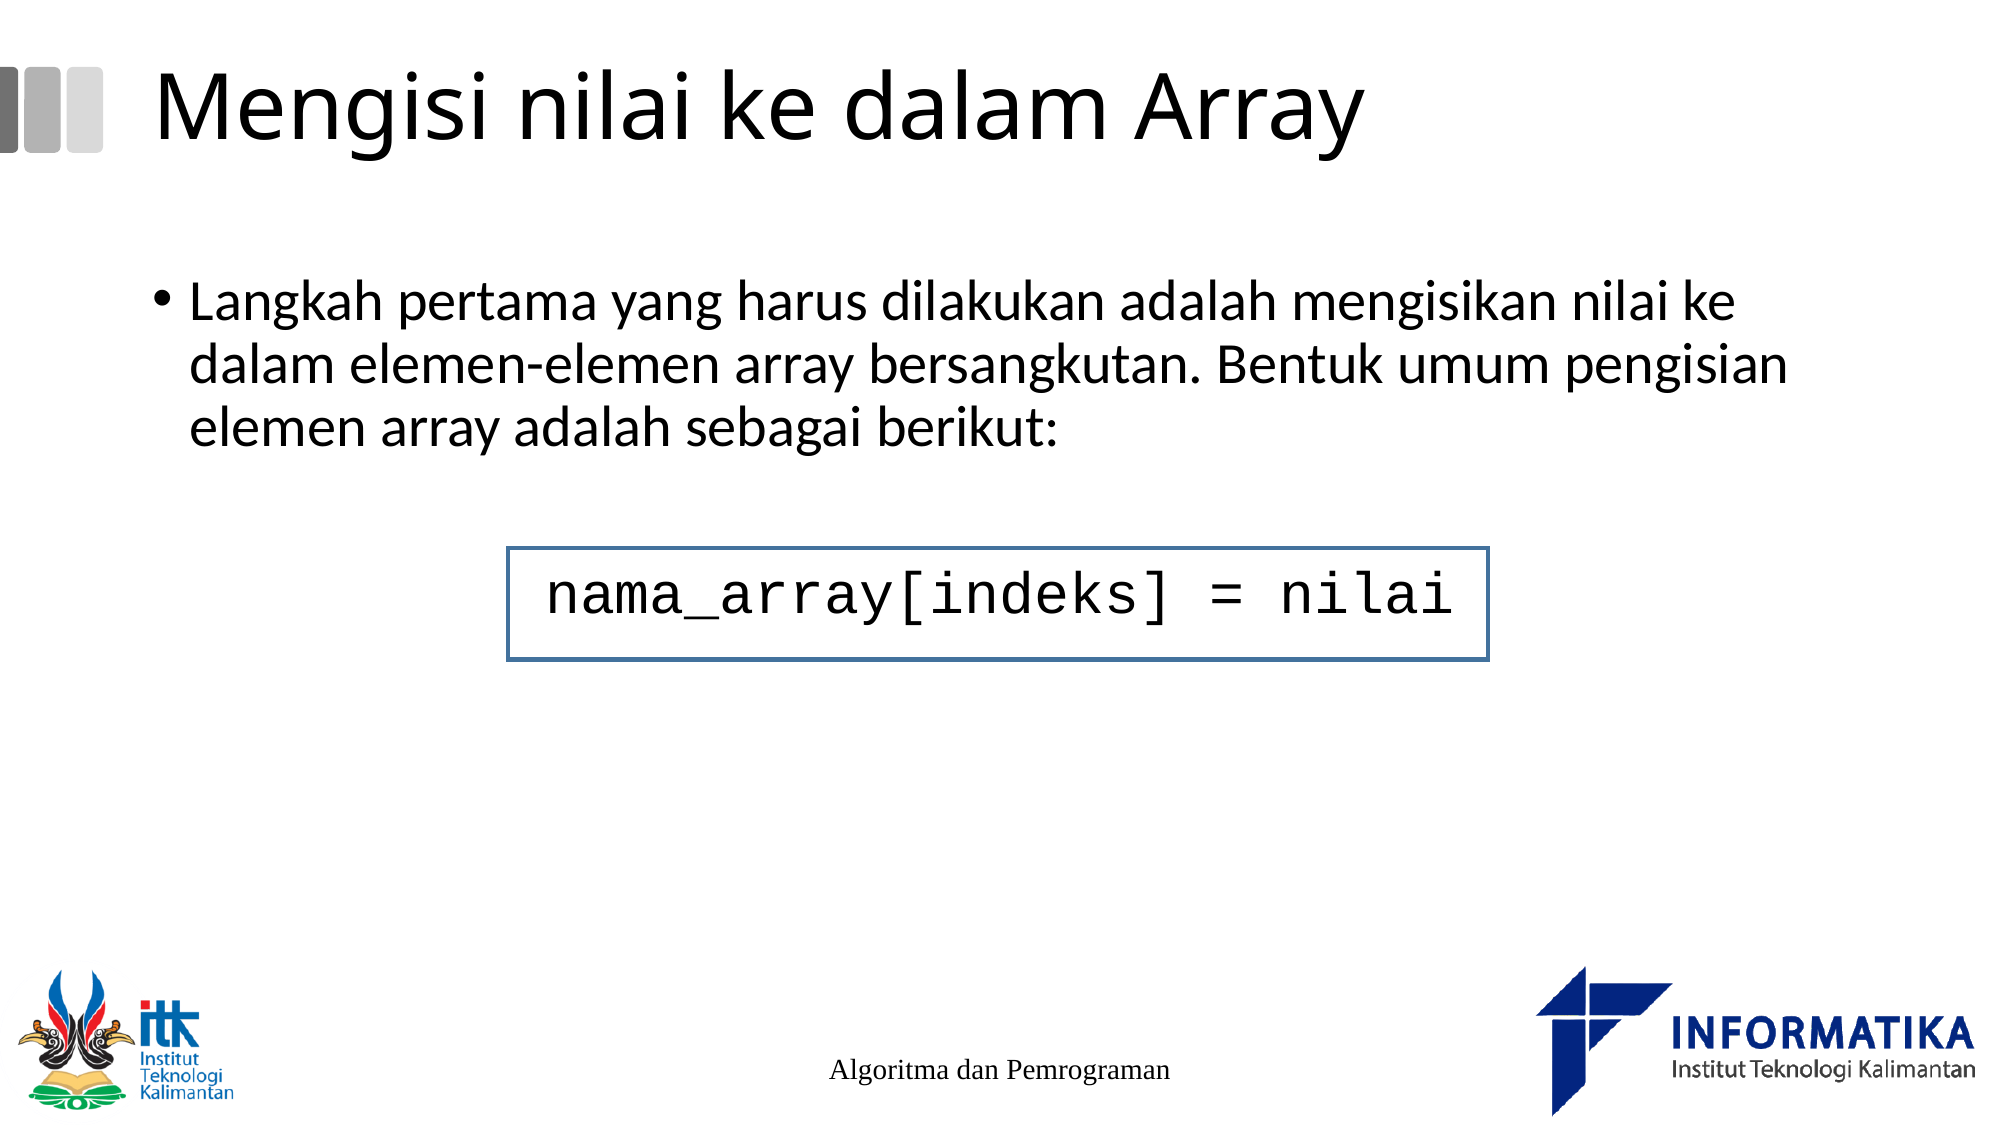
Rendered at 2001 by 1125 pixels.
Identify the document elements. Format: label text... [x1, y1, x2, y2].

picture [1534, 965, 1976, 1118]
picture [0, 935, 252, 1125]
title Mengisi nilai ke dalam Array [137, 1, 1863, 219]
list Langkah pertama yang harus dilakukan adalah mengisikan nilai ke dalam elemen-elemen array bersangkutan. Bentuk umum pengisian elemen array adalah sebagai berikut: nama_array[indeks] = nilai [137, 262, 1863, 977]
